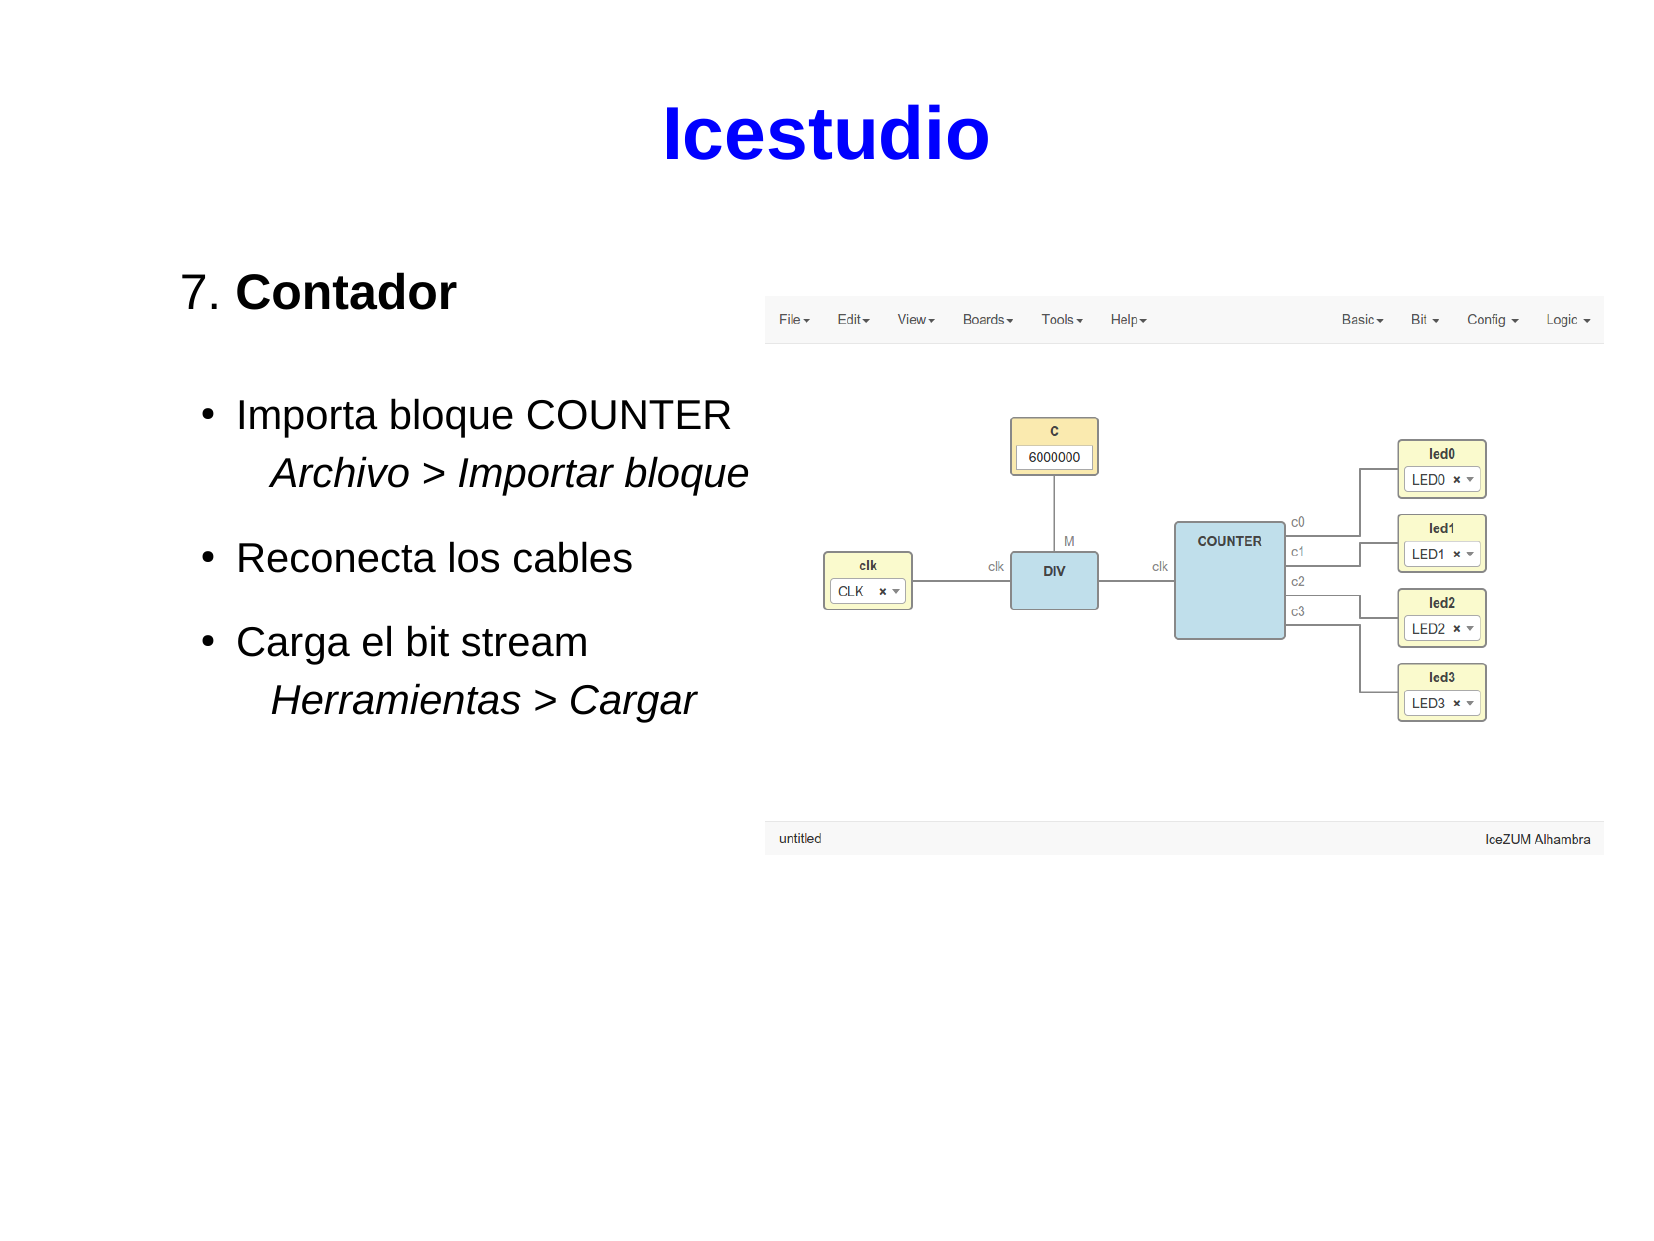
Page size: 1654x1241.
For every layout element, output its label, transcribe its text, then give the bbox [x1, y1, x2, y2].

text_box Importa bloque COUNTER Archivo > Importar bloque Reconecta los cables Carga el bit stream Herramientas > Cargar [185, 384, 1486, 1192]
text_box 7. Contador [165, 239, 665, 345]
picture [765, 296, 1604, 856]
title Icestudio [82, 30, 1571, 238]
